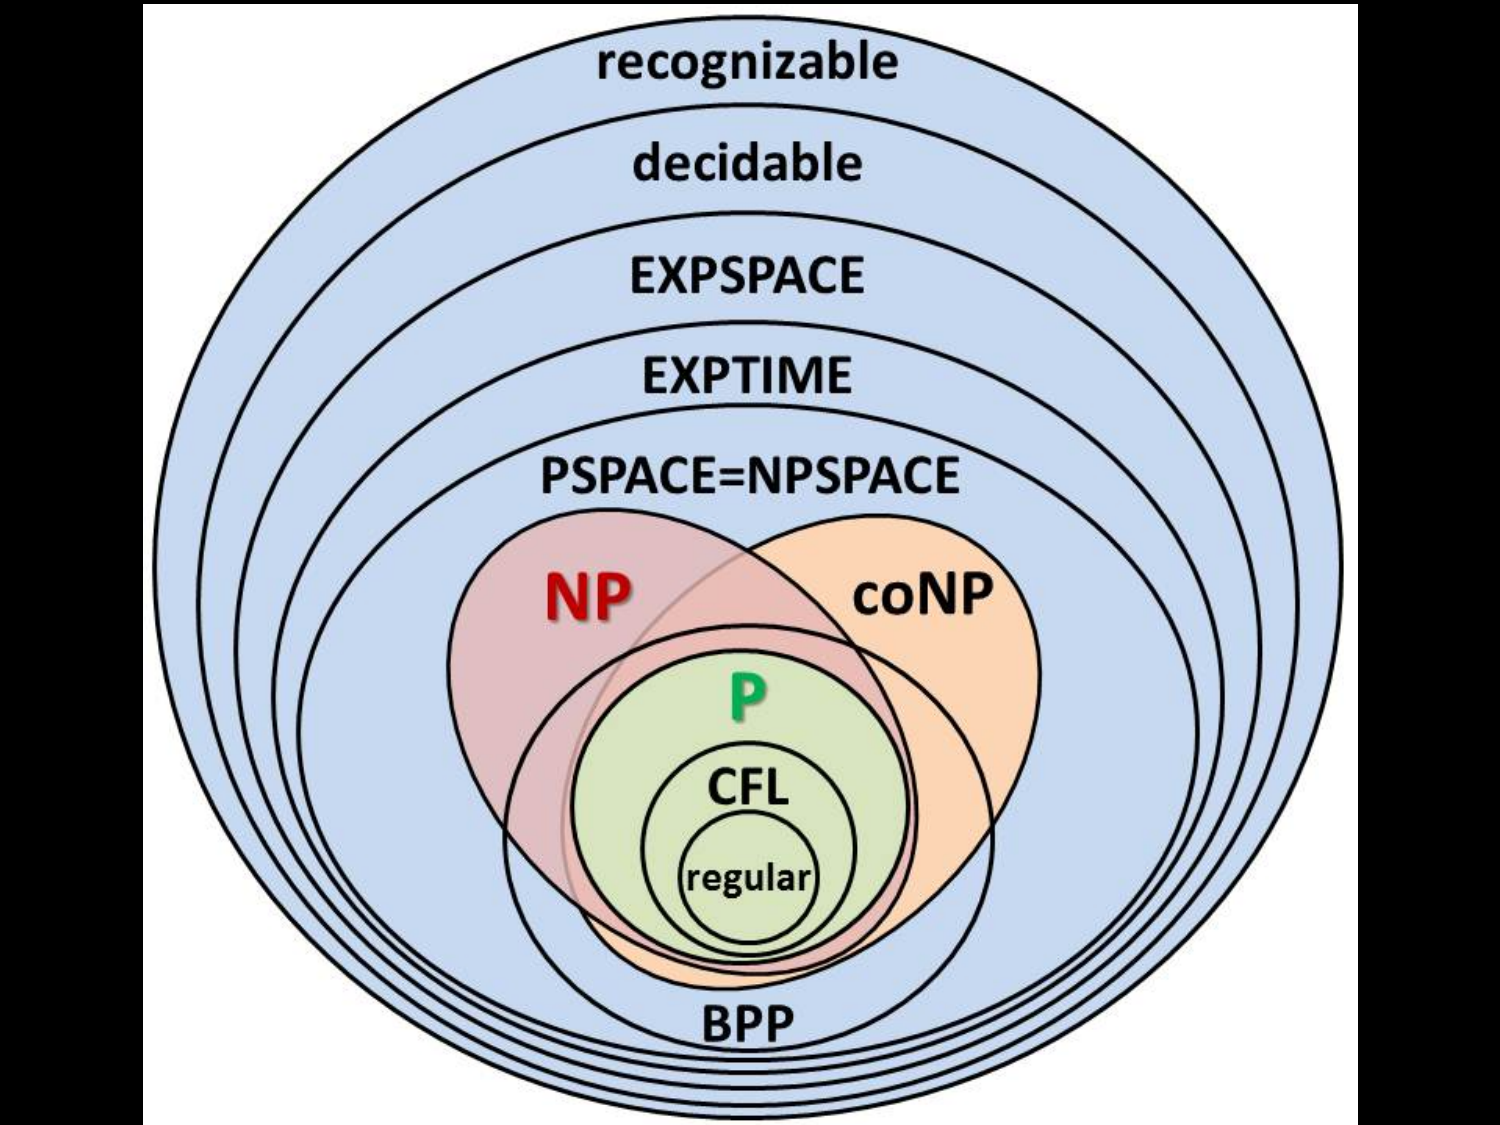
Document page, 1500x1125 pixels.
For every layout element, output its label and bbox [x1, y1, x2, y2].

picture [143, 4, 1358, 1125]
